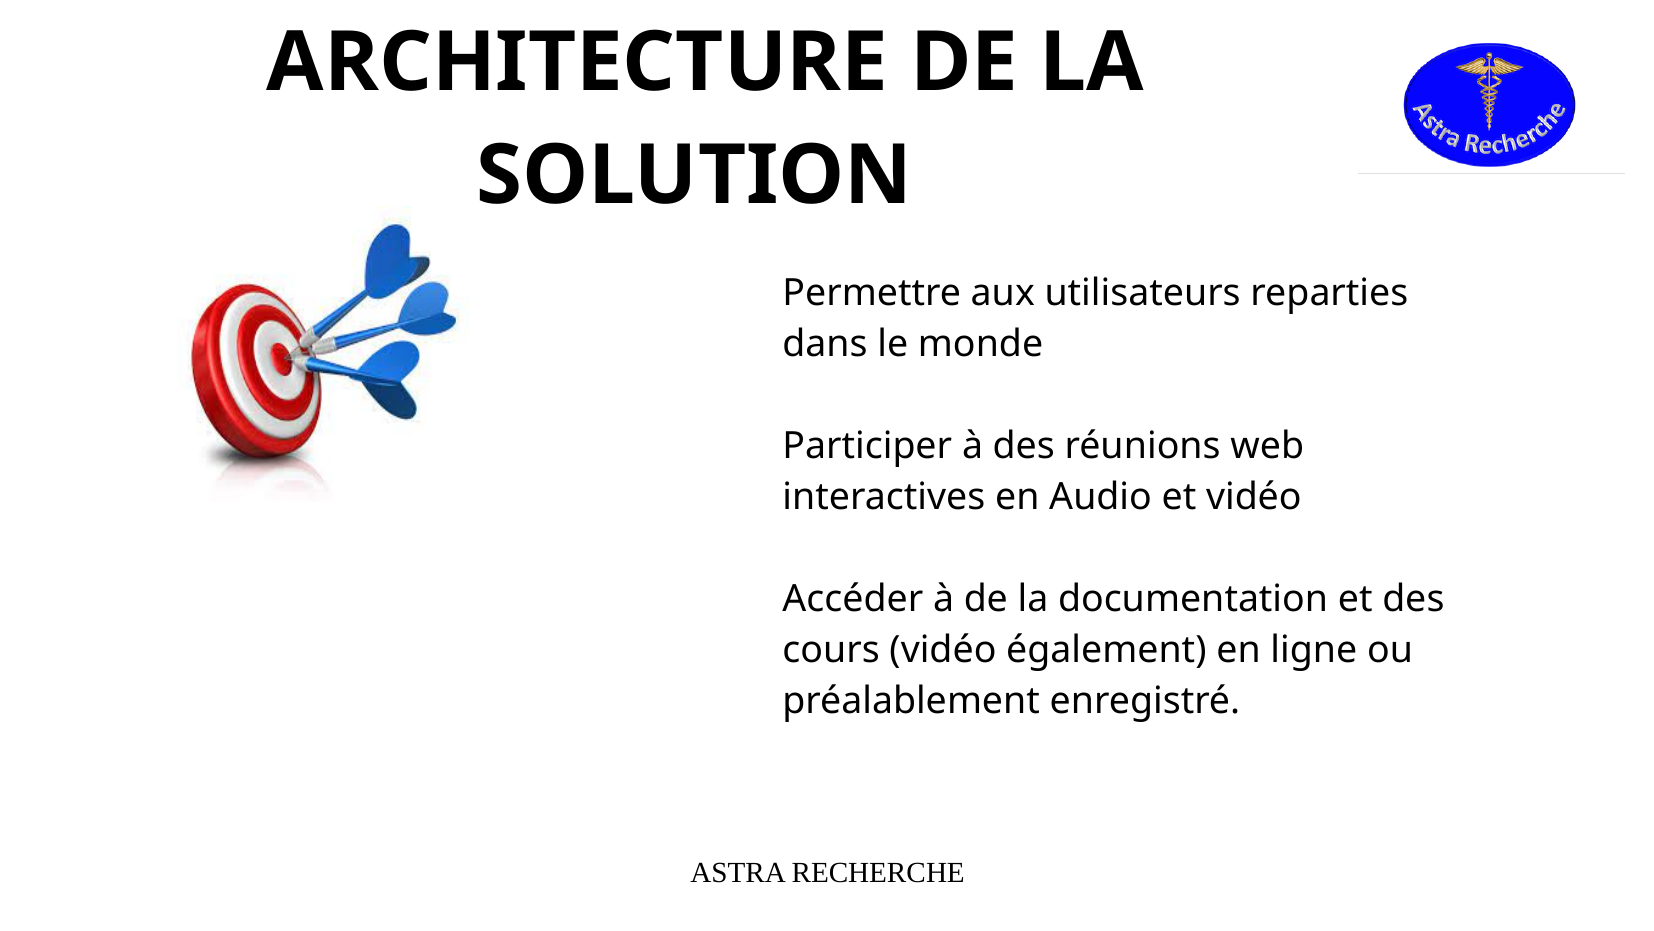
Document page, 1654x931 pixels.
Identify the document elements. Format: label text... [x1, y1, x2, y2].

text_box Permettre aux utilisateurs reparties dans le monde Participer à des réunions web interactives en Audio et vidéo Accéder à de la documentation et des cours (vidéo également) en ligne ou préalablement enregistré. [767, 258, 1477, 712]
picture [1358, 29, 1625, 178]
picture [177, 206, 473, 502]
title ARCHITECTURE DE LA SOLUTION [82, 37, 1329, 193]
